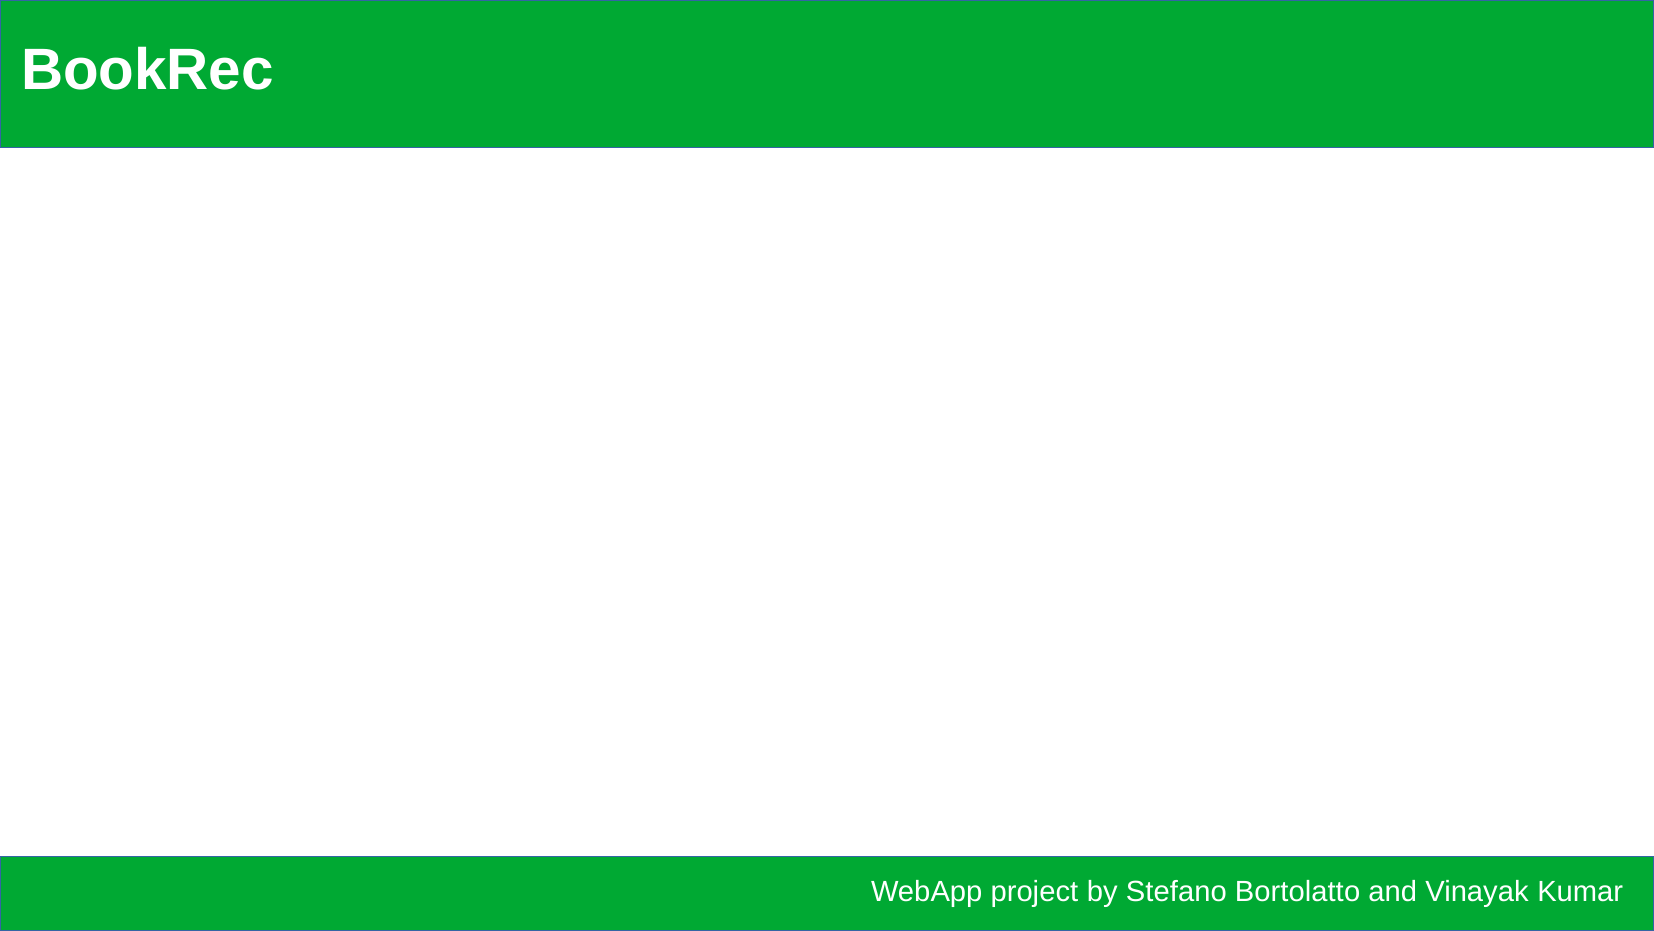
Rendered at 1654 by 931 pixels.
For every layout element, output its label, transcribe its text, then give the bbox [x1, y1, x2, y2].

text_box BookRec [0, 29, 296, 119]
text_box [0, 0, 1654, 148]
text_box WebApp project by Stefano Bortolatto and Vinayak Kumar [856, 867, 1654, 916]
text_box [0, 856, 1654, 931]
